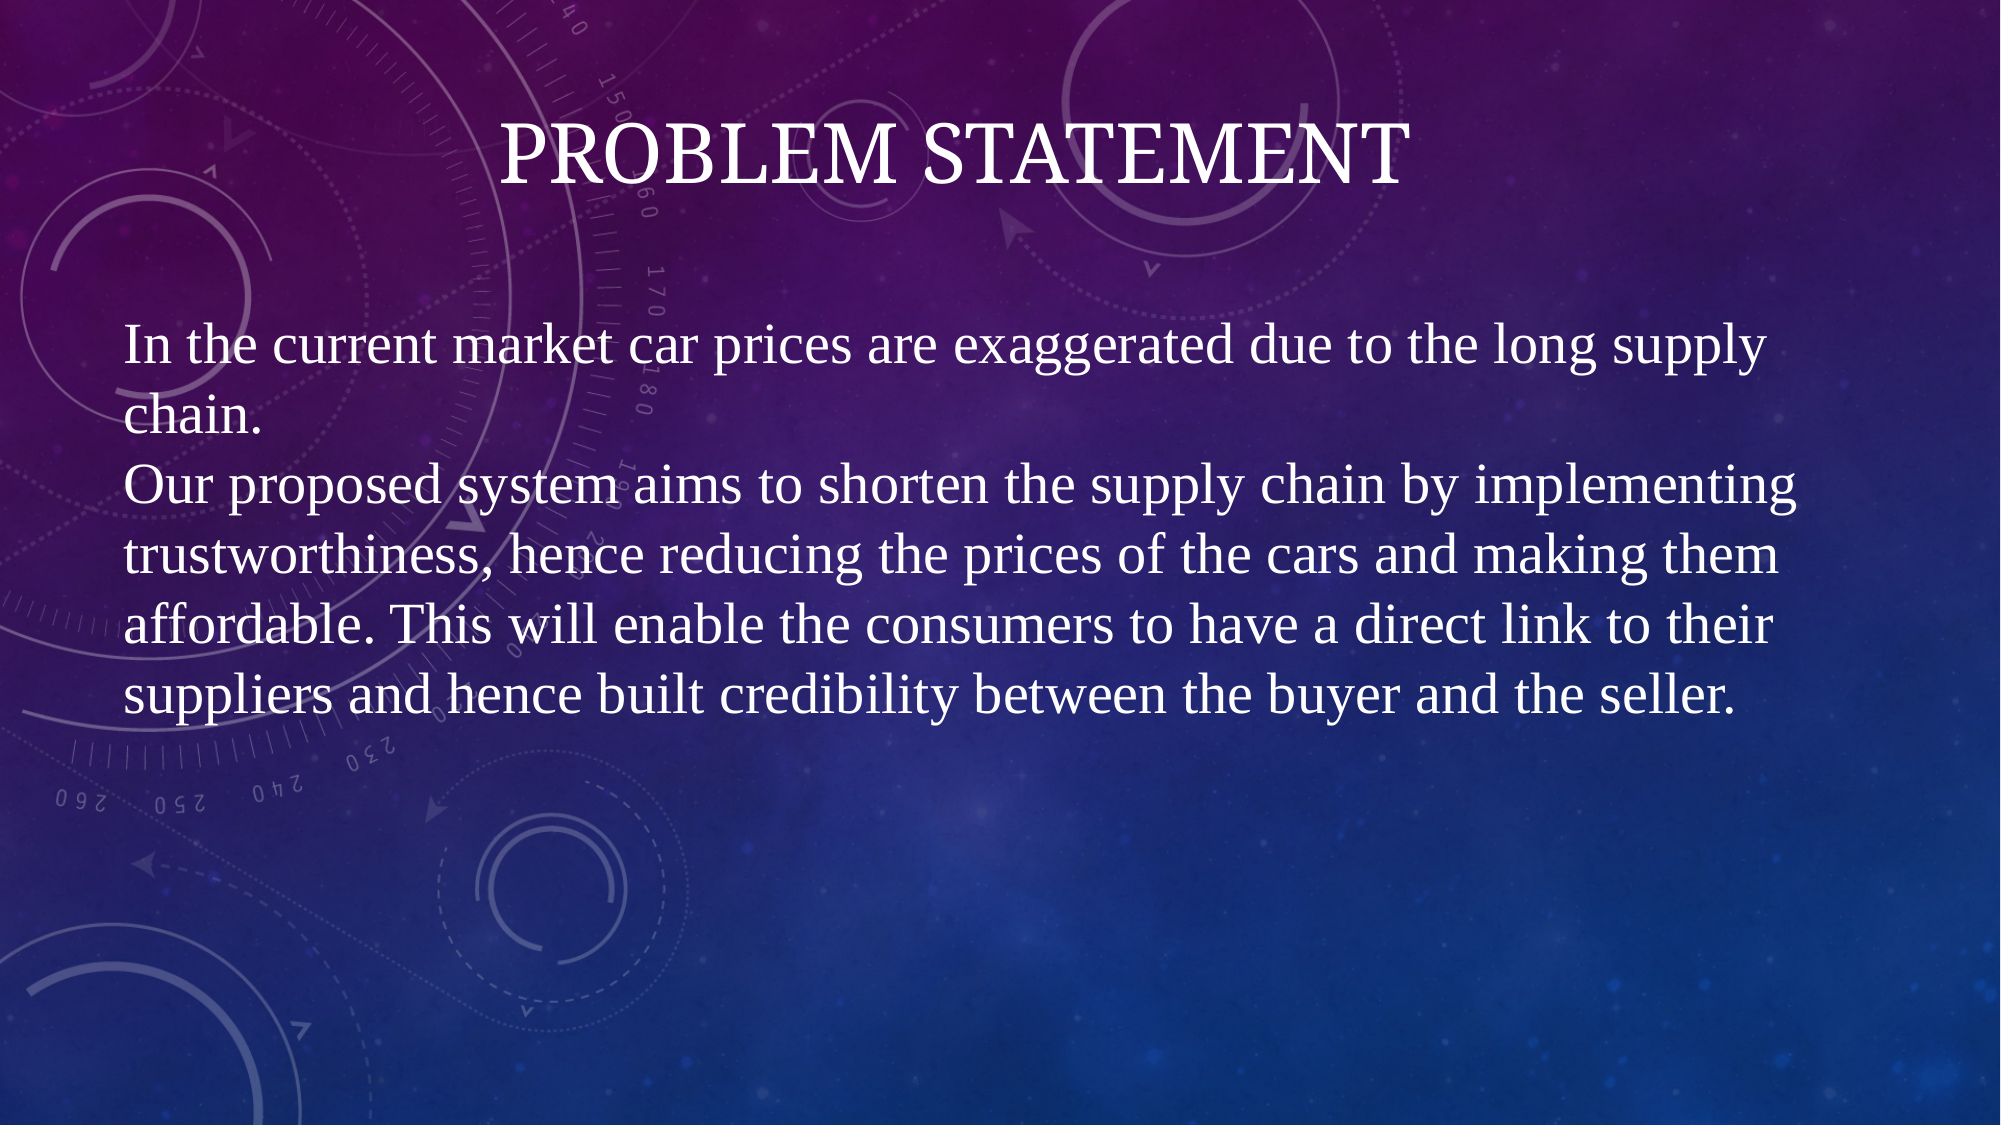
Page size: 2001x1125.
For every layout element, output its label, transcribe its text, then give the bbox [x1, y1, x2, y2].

text_box In the current market car prices are exaggerated due to the long supply chain. Our proposed system aims to shorten the supply chain by implementing trustworthiness, hence reducing the prices of the cars and making them affordable. This will enable the consumers to have a direct link to their suppliers and hence built credibility between the buyer and the seller. [108, 297, 1939, 667]
text_box PROBLEM STATEMENT [483, 92, 1429, 209]
